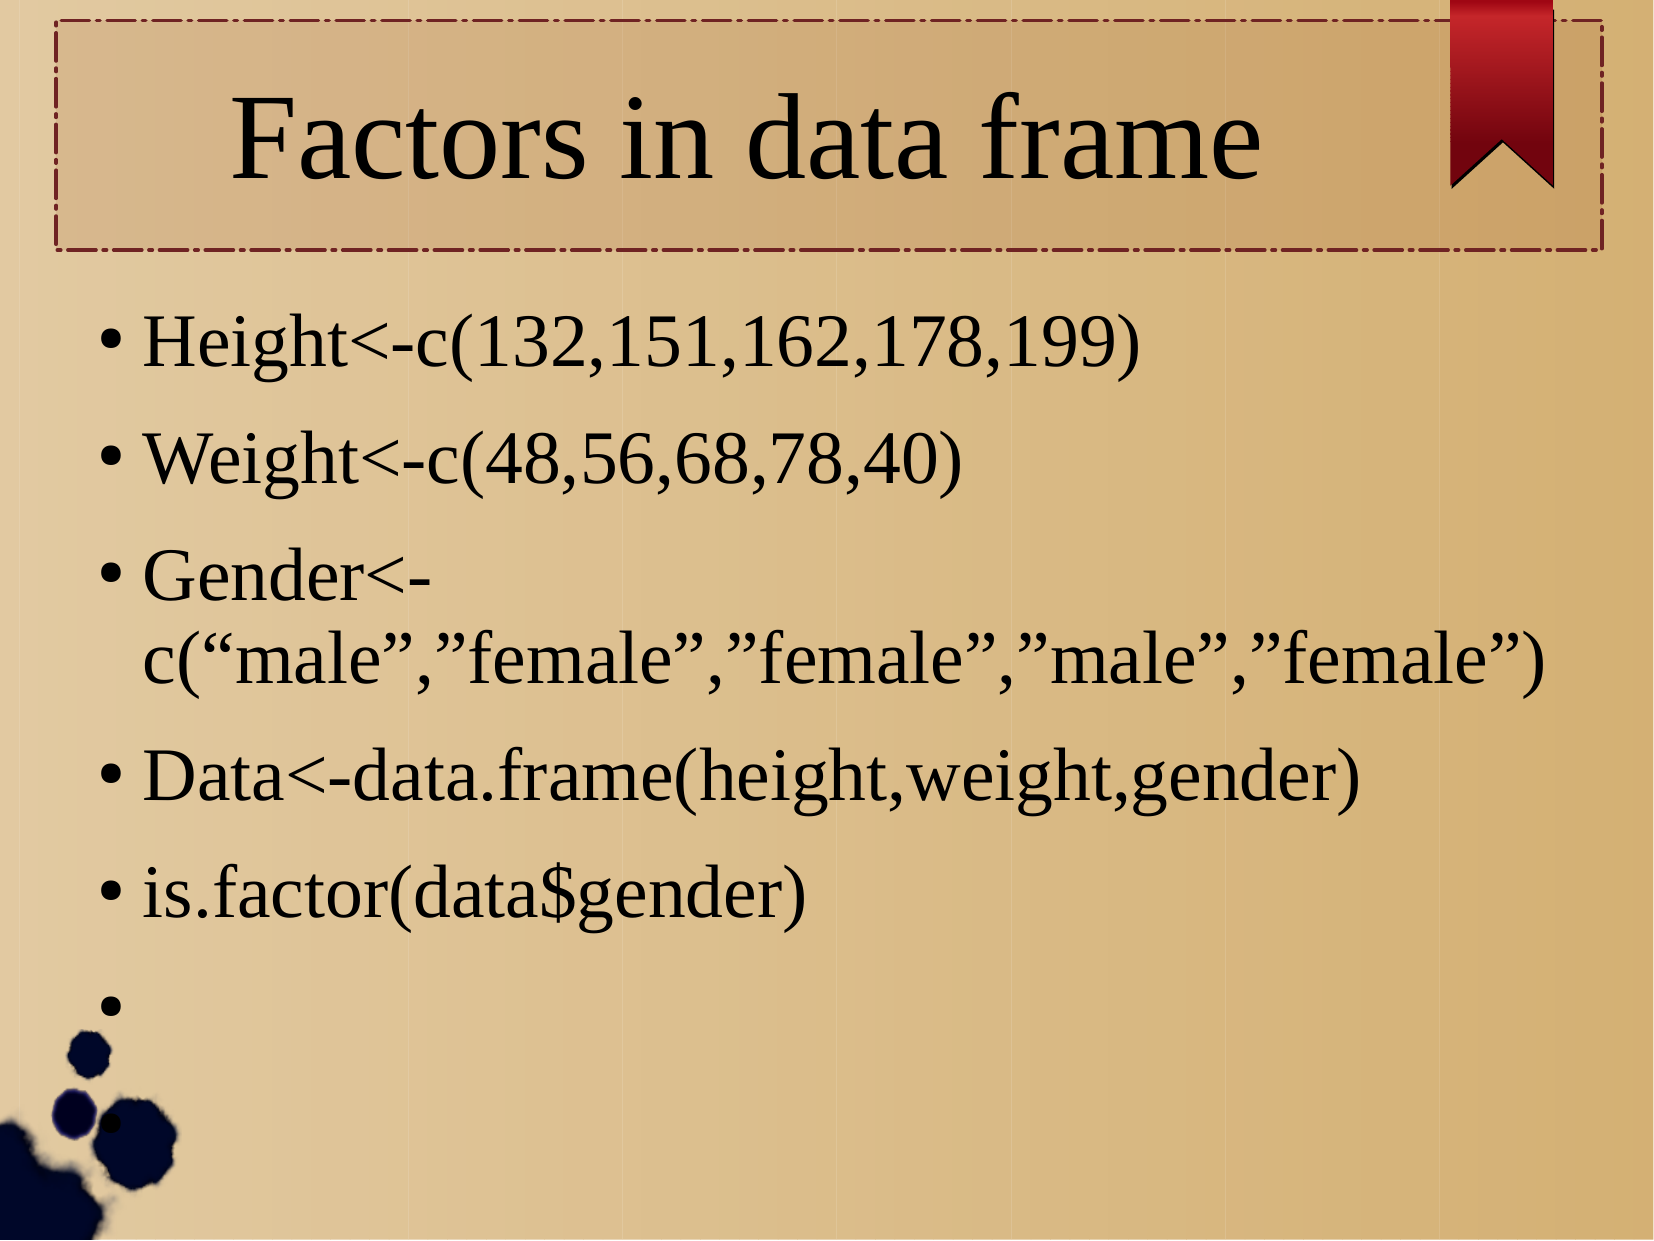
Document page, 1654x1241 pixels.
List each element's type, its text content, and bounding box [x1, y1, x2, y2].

title Factors in data frame [82, 47, 1412, 229]
list Height<-c(132,151,162,178,199) Weight<-c(48,56,68,78,40) Gender<-c(“male”,”female”,”female”,”male”,”female”) Data<-data.frame(height,weight,gender) is.factor(data$gender) [82, 299, 1571, 1019]
